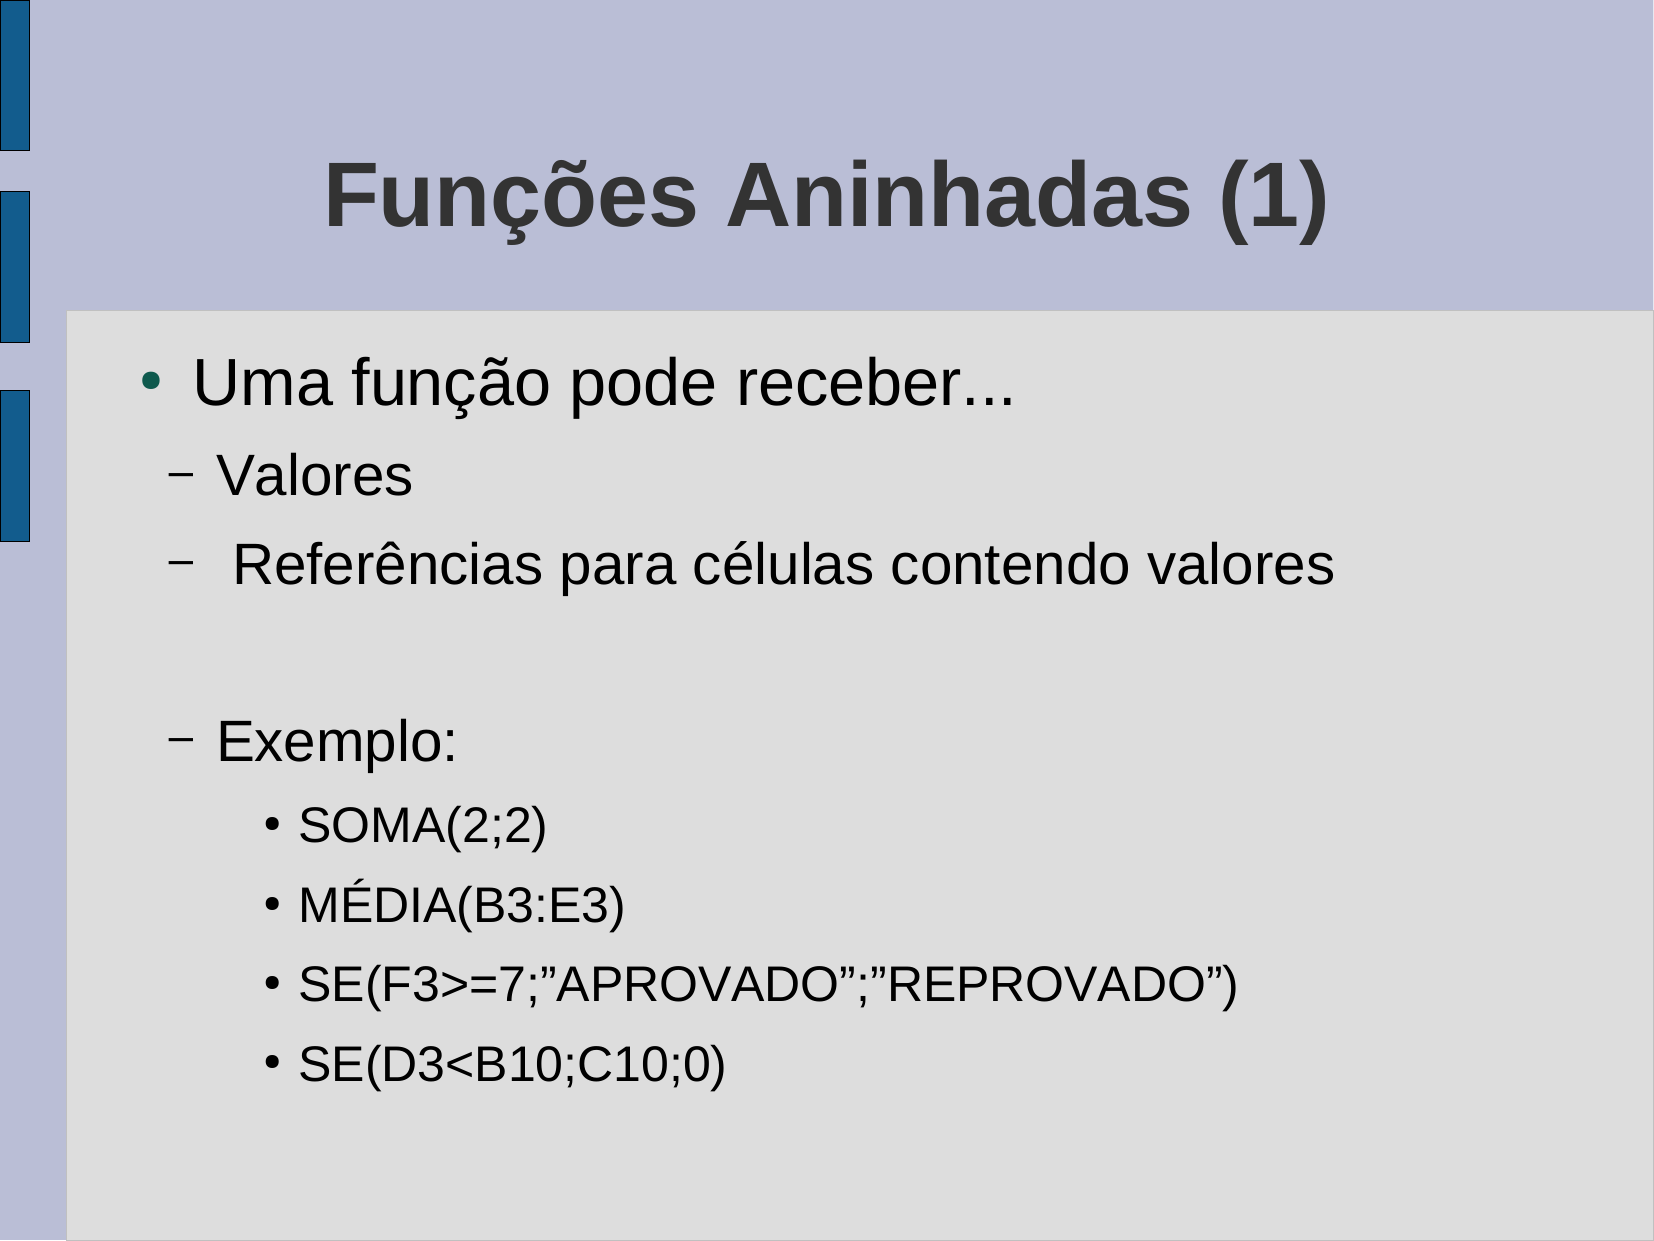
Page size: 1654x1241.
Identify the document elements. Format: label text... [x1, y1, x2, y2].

title Funções Aninhadas (1) [121, 98, 1534, 291]
list Uma função pode receber... Valores Referências para células contendo valores Exemplo: SOMA(2;2) MÉDIA(B3:E3) SE(F3>=7;”APROVADO”;”REPROVADO”) SE(D3<B10;C10;0) [121, 344, 1534, 1112]
